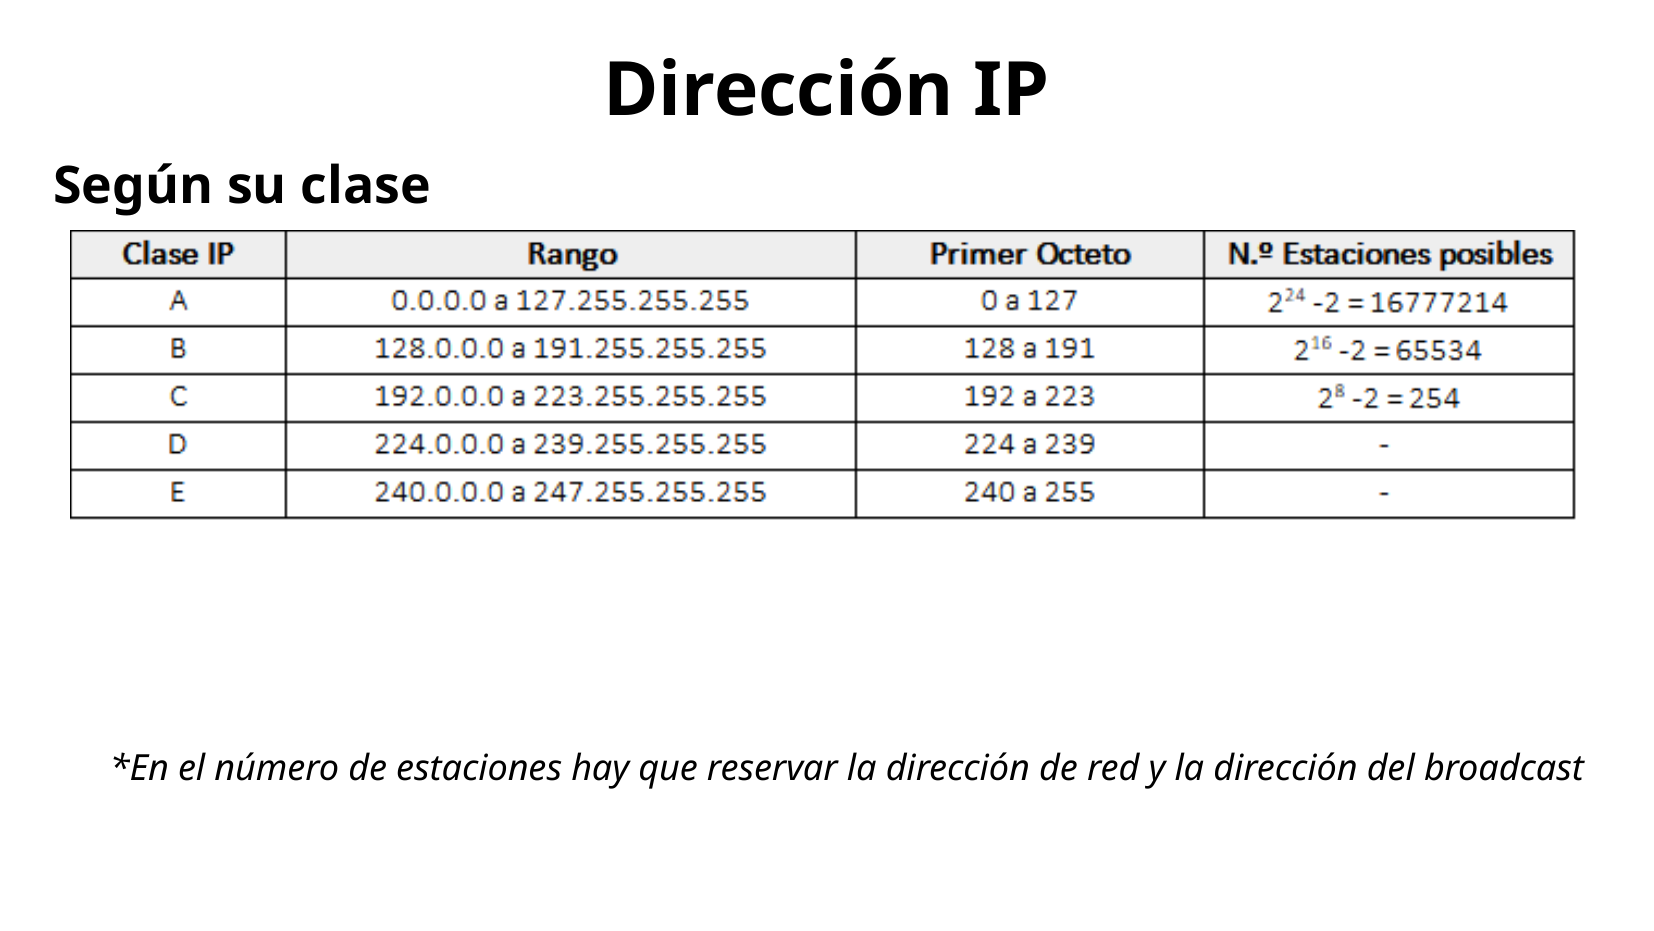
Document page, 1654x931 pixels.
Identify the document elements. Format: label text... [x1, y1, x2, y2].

picture [70, 230, 1580, 526]
title Dirección IP [82, 31, 1571, 142]
list Según su clase *En el número de estaciones hay que reservar la dirección de red y la dirección del broadcast [53, 147, 1607, 827]
